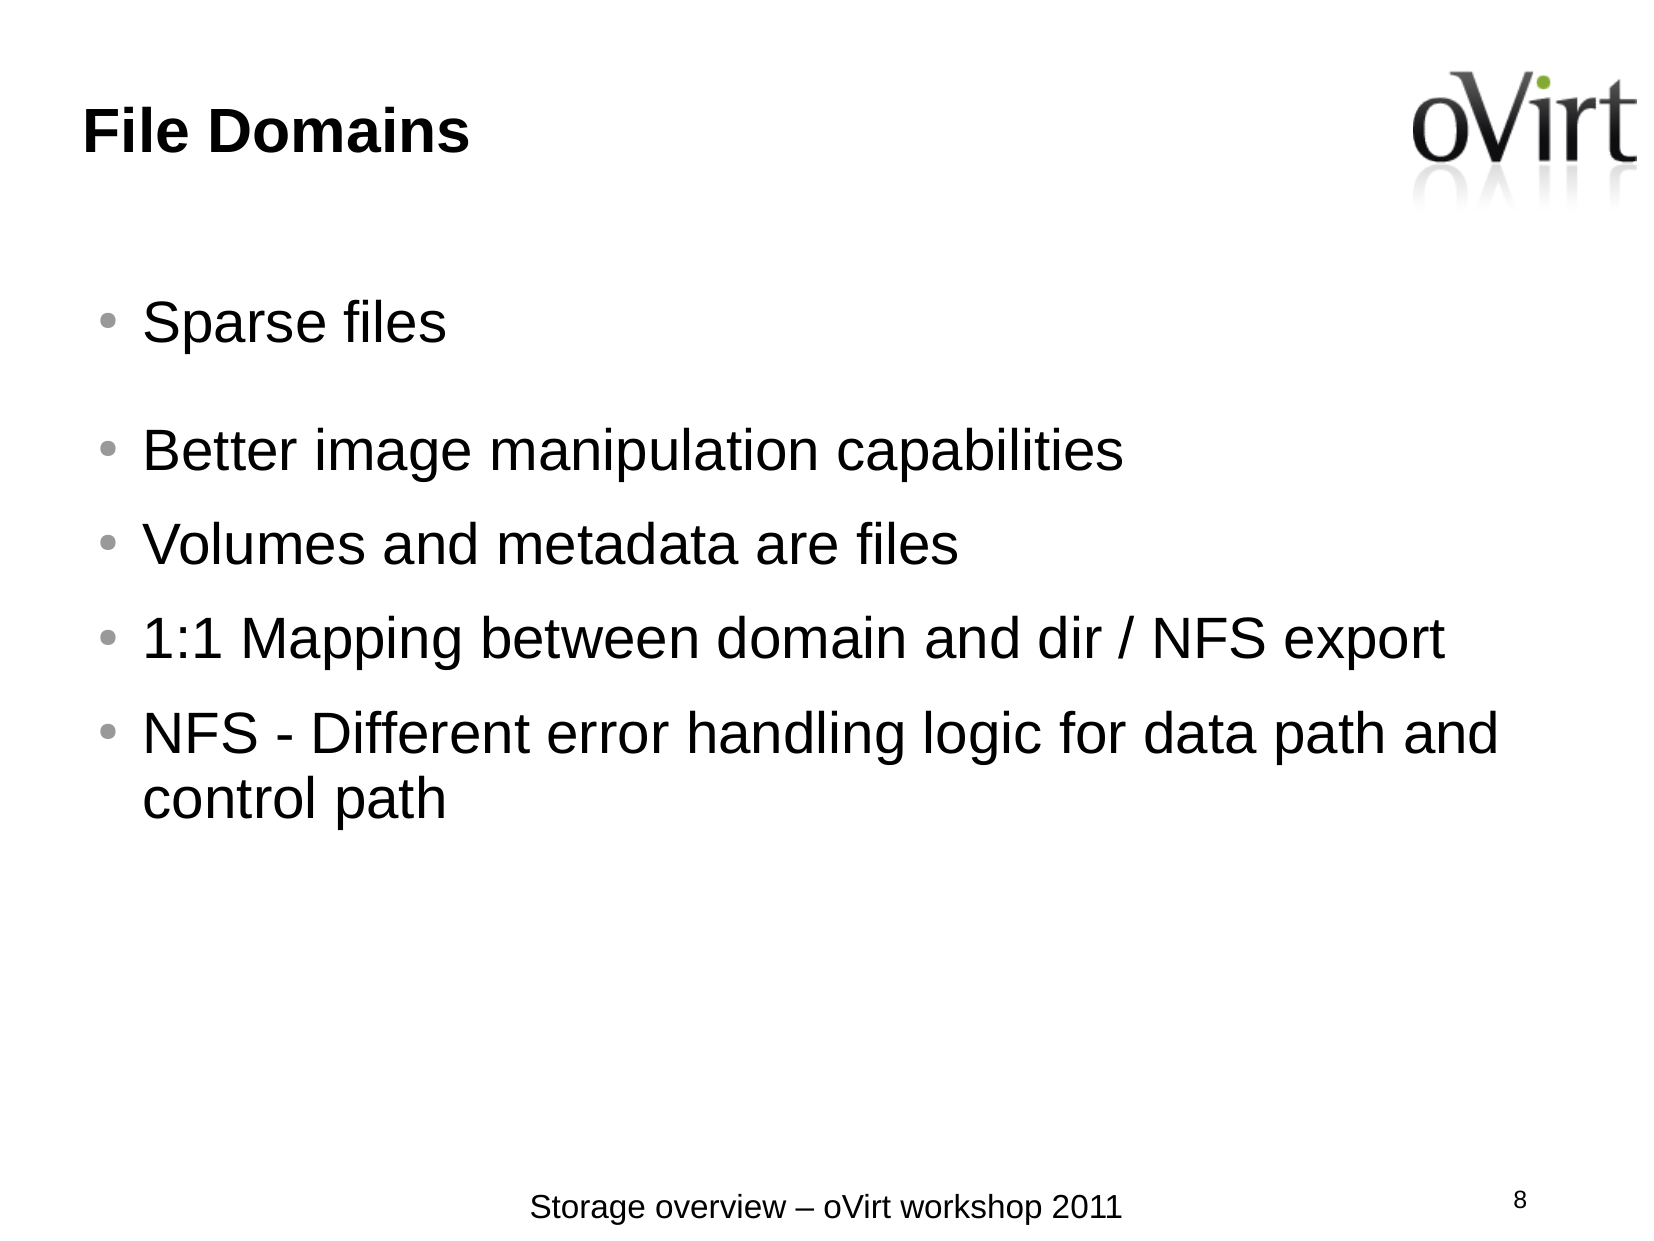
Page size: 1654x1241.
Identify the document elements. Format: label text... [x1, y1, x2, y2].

list Sparse files Better image manipulation capabilities Volumes and metadata are files 1:1 Mapping between domain and dir / NFS export NFS - Different error handling logic for data path and control path [82, 290, 1571, 1094]
picture [1571, 63, 1637, 212]
title File Domains [82, 49, 1571, 257]
